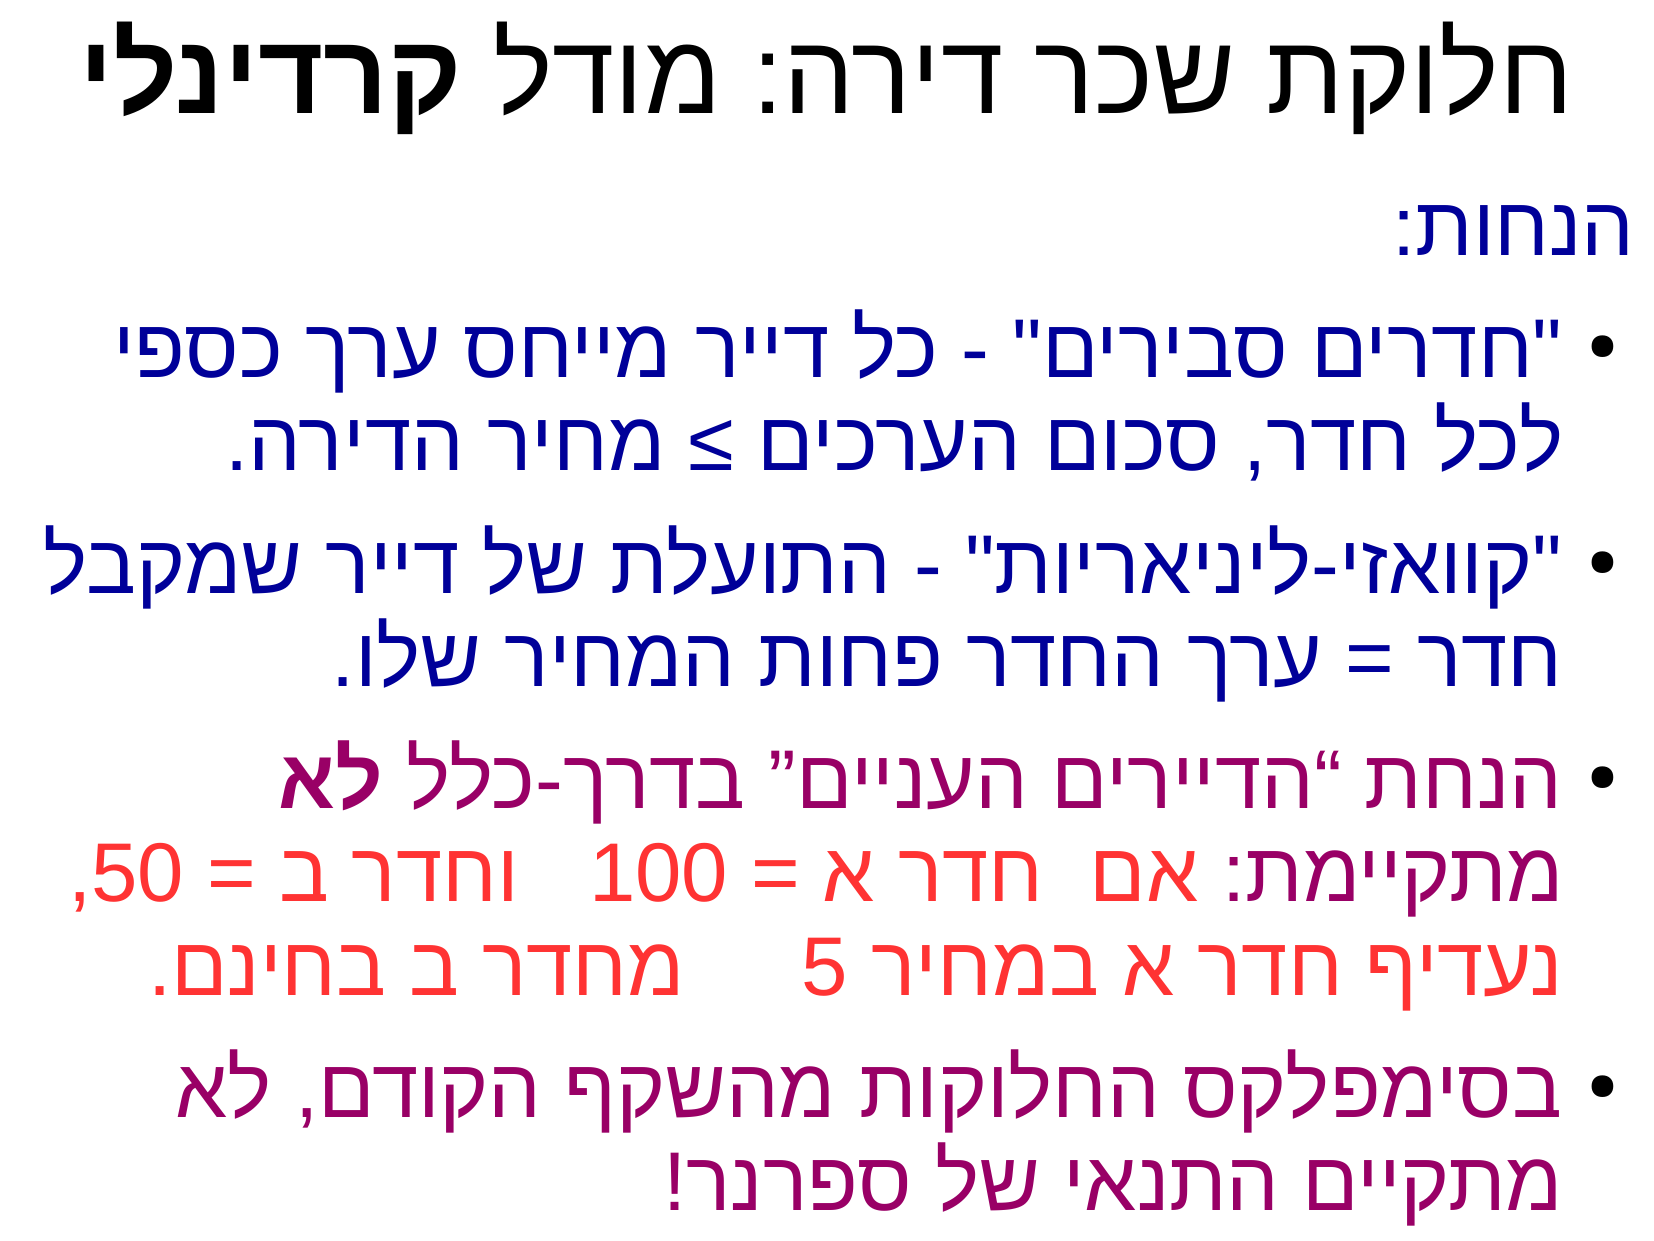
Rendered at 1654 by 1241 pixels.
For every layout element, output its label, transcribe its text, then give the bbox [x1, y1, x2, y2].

list הנחות: "חדרים סבירים" - כל דייר מייחס ערך כספי לכל חדר, סכום הערכים ≥ מחיר הדירה. "קוואזי-ליניאריות" - התועלת של דייר שמקבל חדר = ערך החדר פחות המחיר שלו. הנחת “הדיירים העניים” בדרך-כלל לא מתקיימת: אם חדר א = 100 וחדר ב = 50, נעדיף חדר א במחיר 5 מחדר ב בחינם. בסימפלקס החלוקות מהשקף הקודם, לא מתקיים התנאי של ספרנר! [15, 180, 1636, 1226]
title חלוקת שכר דירה: מודל קרדינלי [0, 0, 1654, 151]
